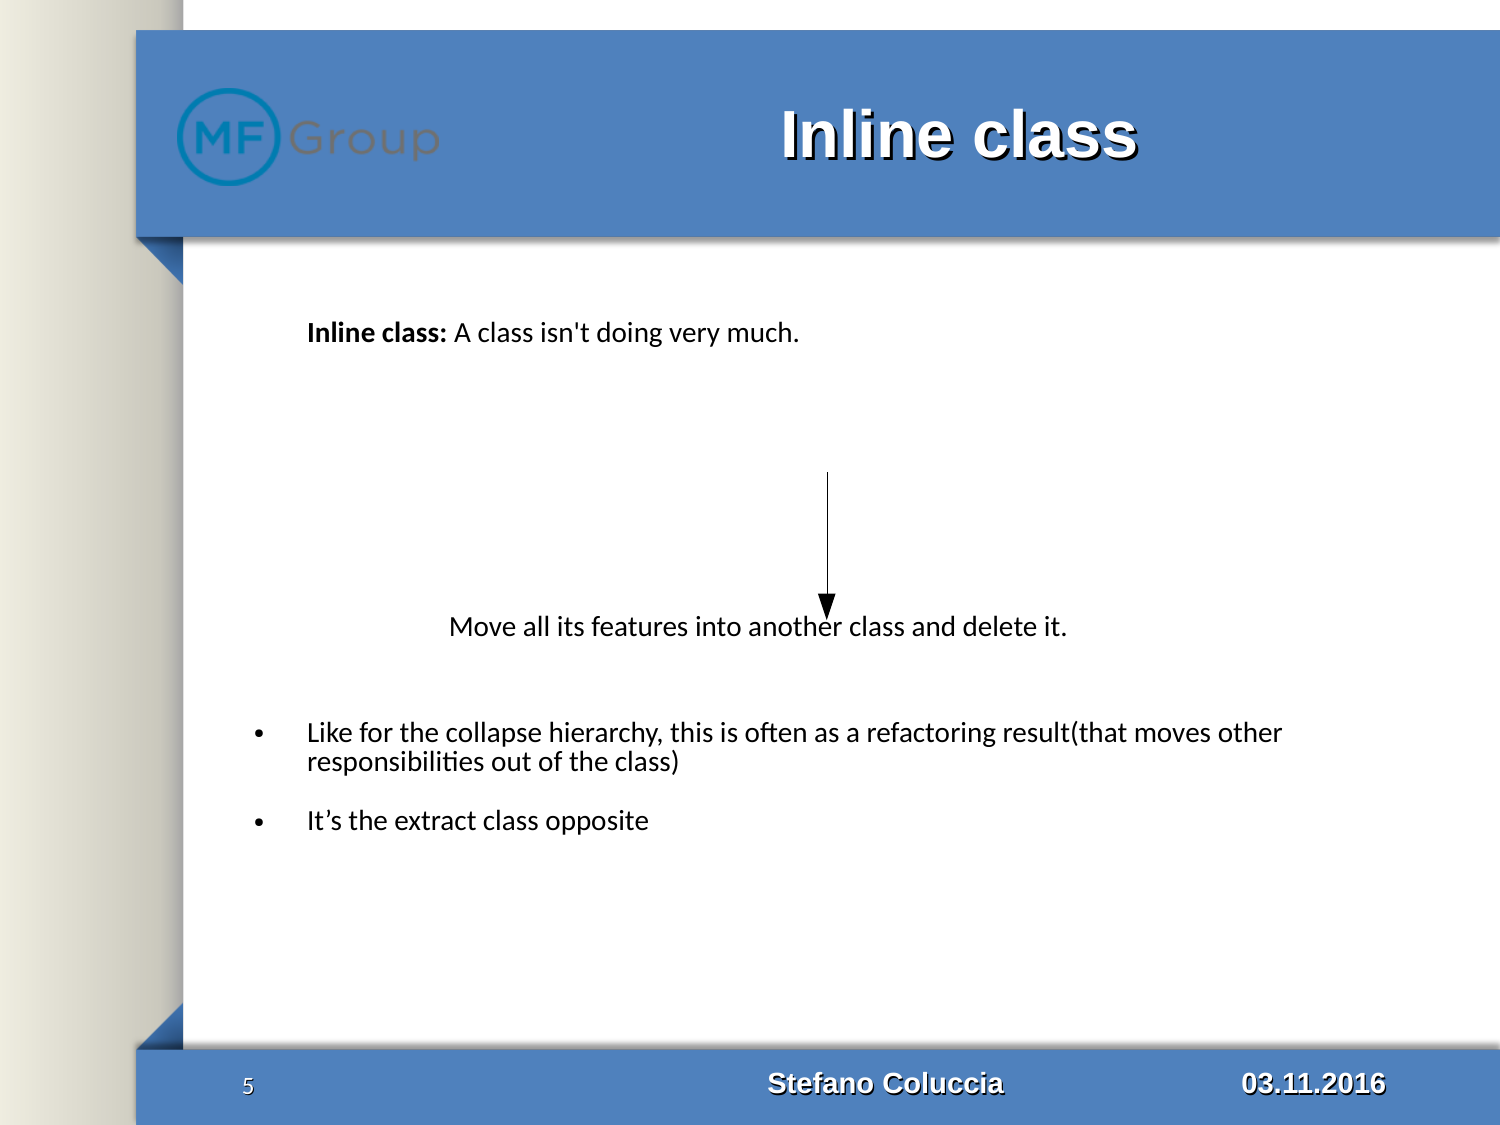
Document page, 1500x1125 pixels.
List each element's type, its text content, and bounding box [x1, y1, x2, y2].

picture [0, 0, 1500, 1125]
title 03.11.2016 [1151, 1062, 1477, 1105]
list Inline class: A class isn't doing very much. Move all its features into another class and delete it. Like for the collapse hierarchy, this is often as a refactoring result(that moves other responsibilities out of the class) It’s the extract class opposite [236, 261, 1453, 975]
title Inline class [472, 57, 1447, 211]
title Stefano Coluccia [738, 1062, 1034, 1105]
